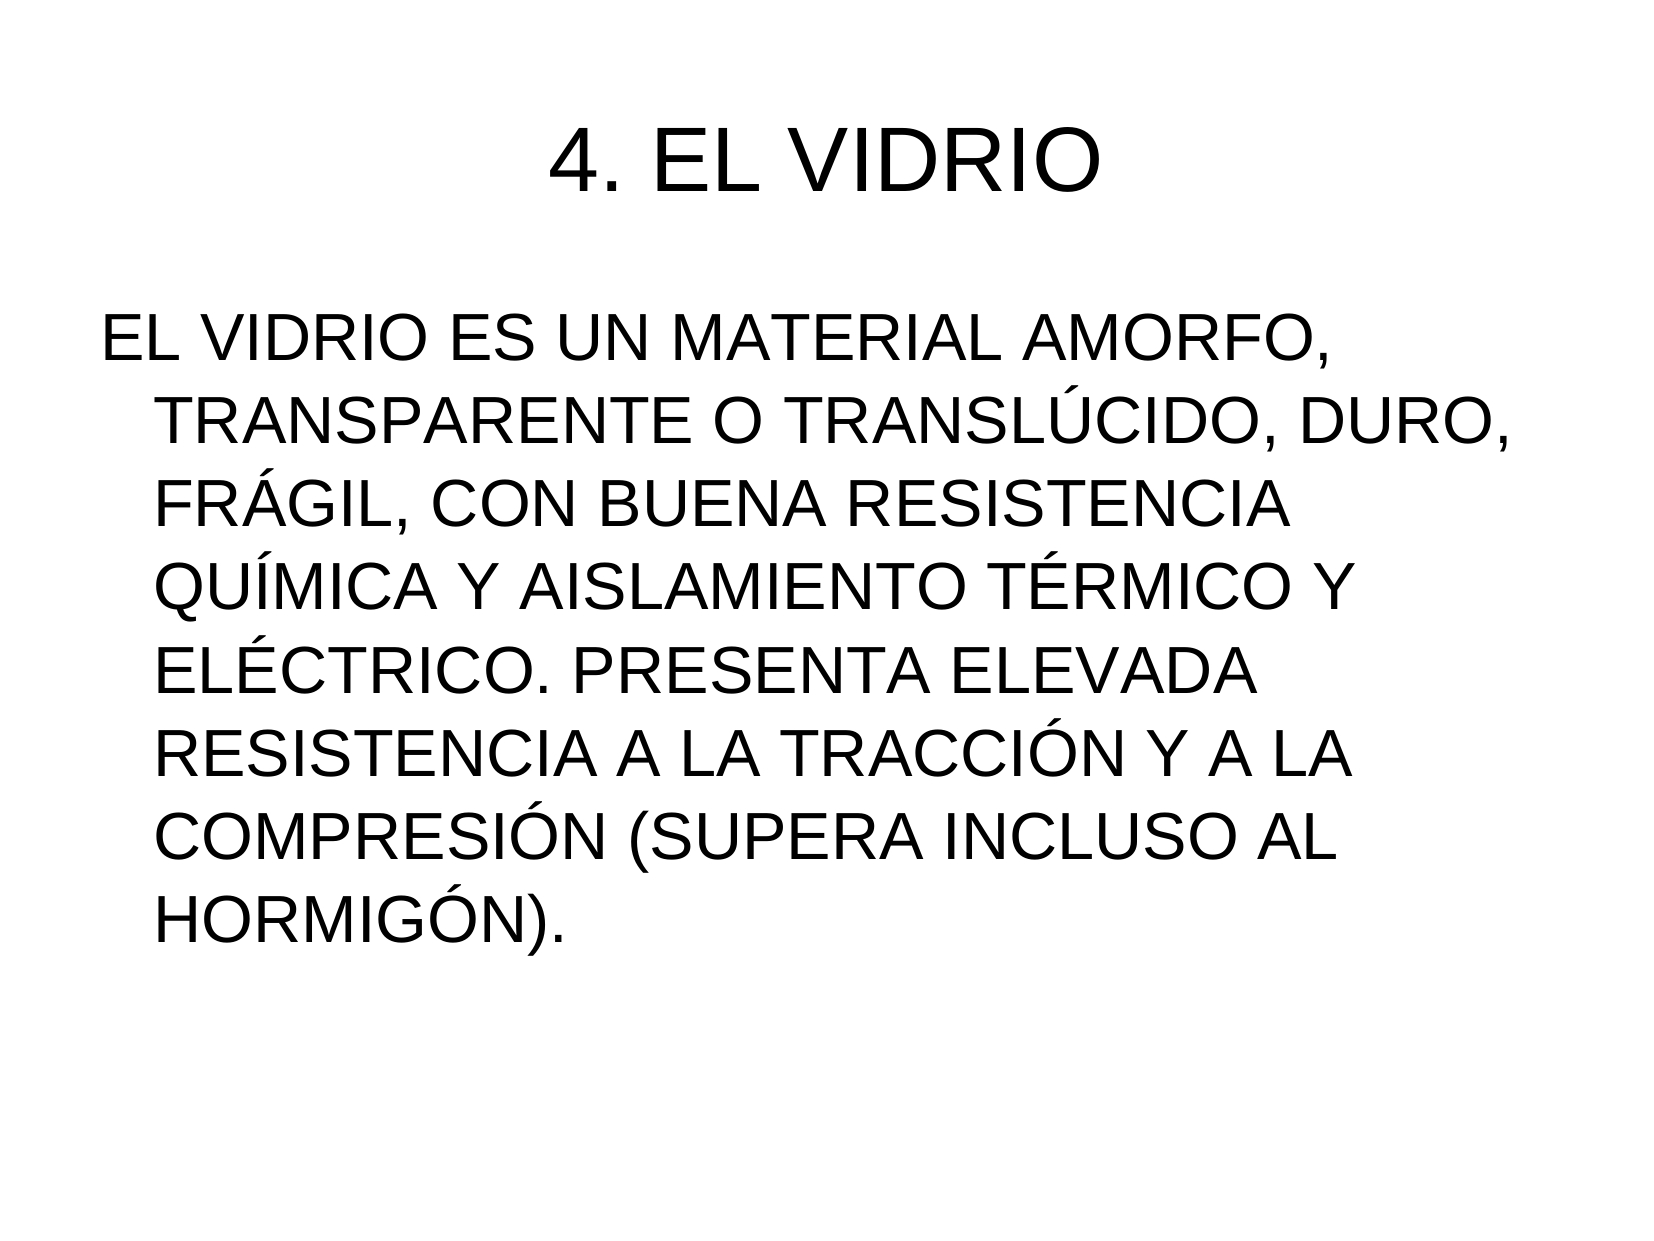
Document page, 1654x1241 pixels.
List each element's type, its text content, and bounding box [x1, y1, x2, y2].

title 4. EL VIDRIO [82, 56, 1571, 249]
list EL VIDRIO ES UN MATERIAL AMORFO, TRANSPARENTE O TRANSLÚCIDO, DURO, FRÁGIL, CON BUENA RESISTENCIA QUÍMICA Y AISLAMIENTO TÉRMICO Y ELÉCTRICO. PRESENTA ELEVADA RESISTENCIA A LA TRACCIÓN Y A LA COMPRESIÓN (SUPERA INCLUSO AL HORMIGÓN). [82, 290, 1571, 1109]
